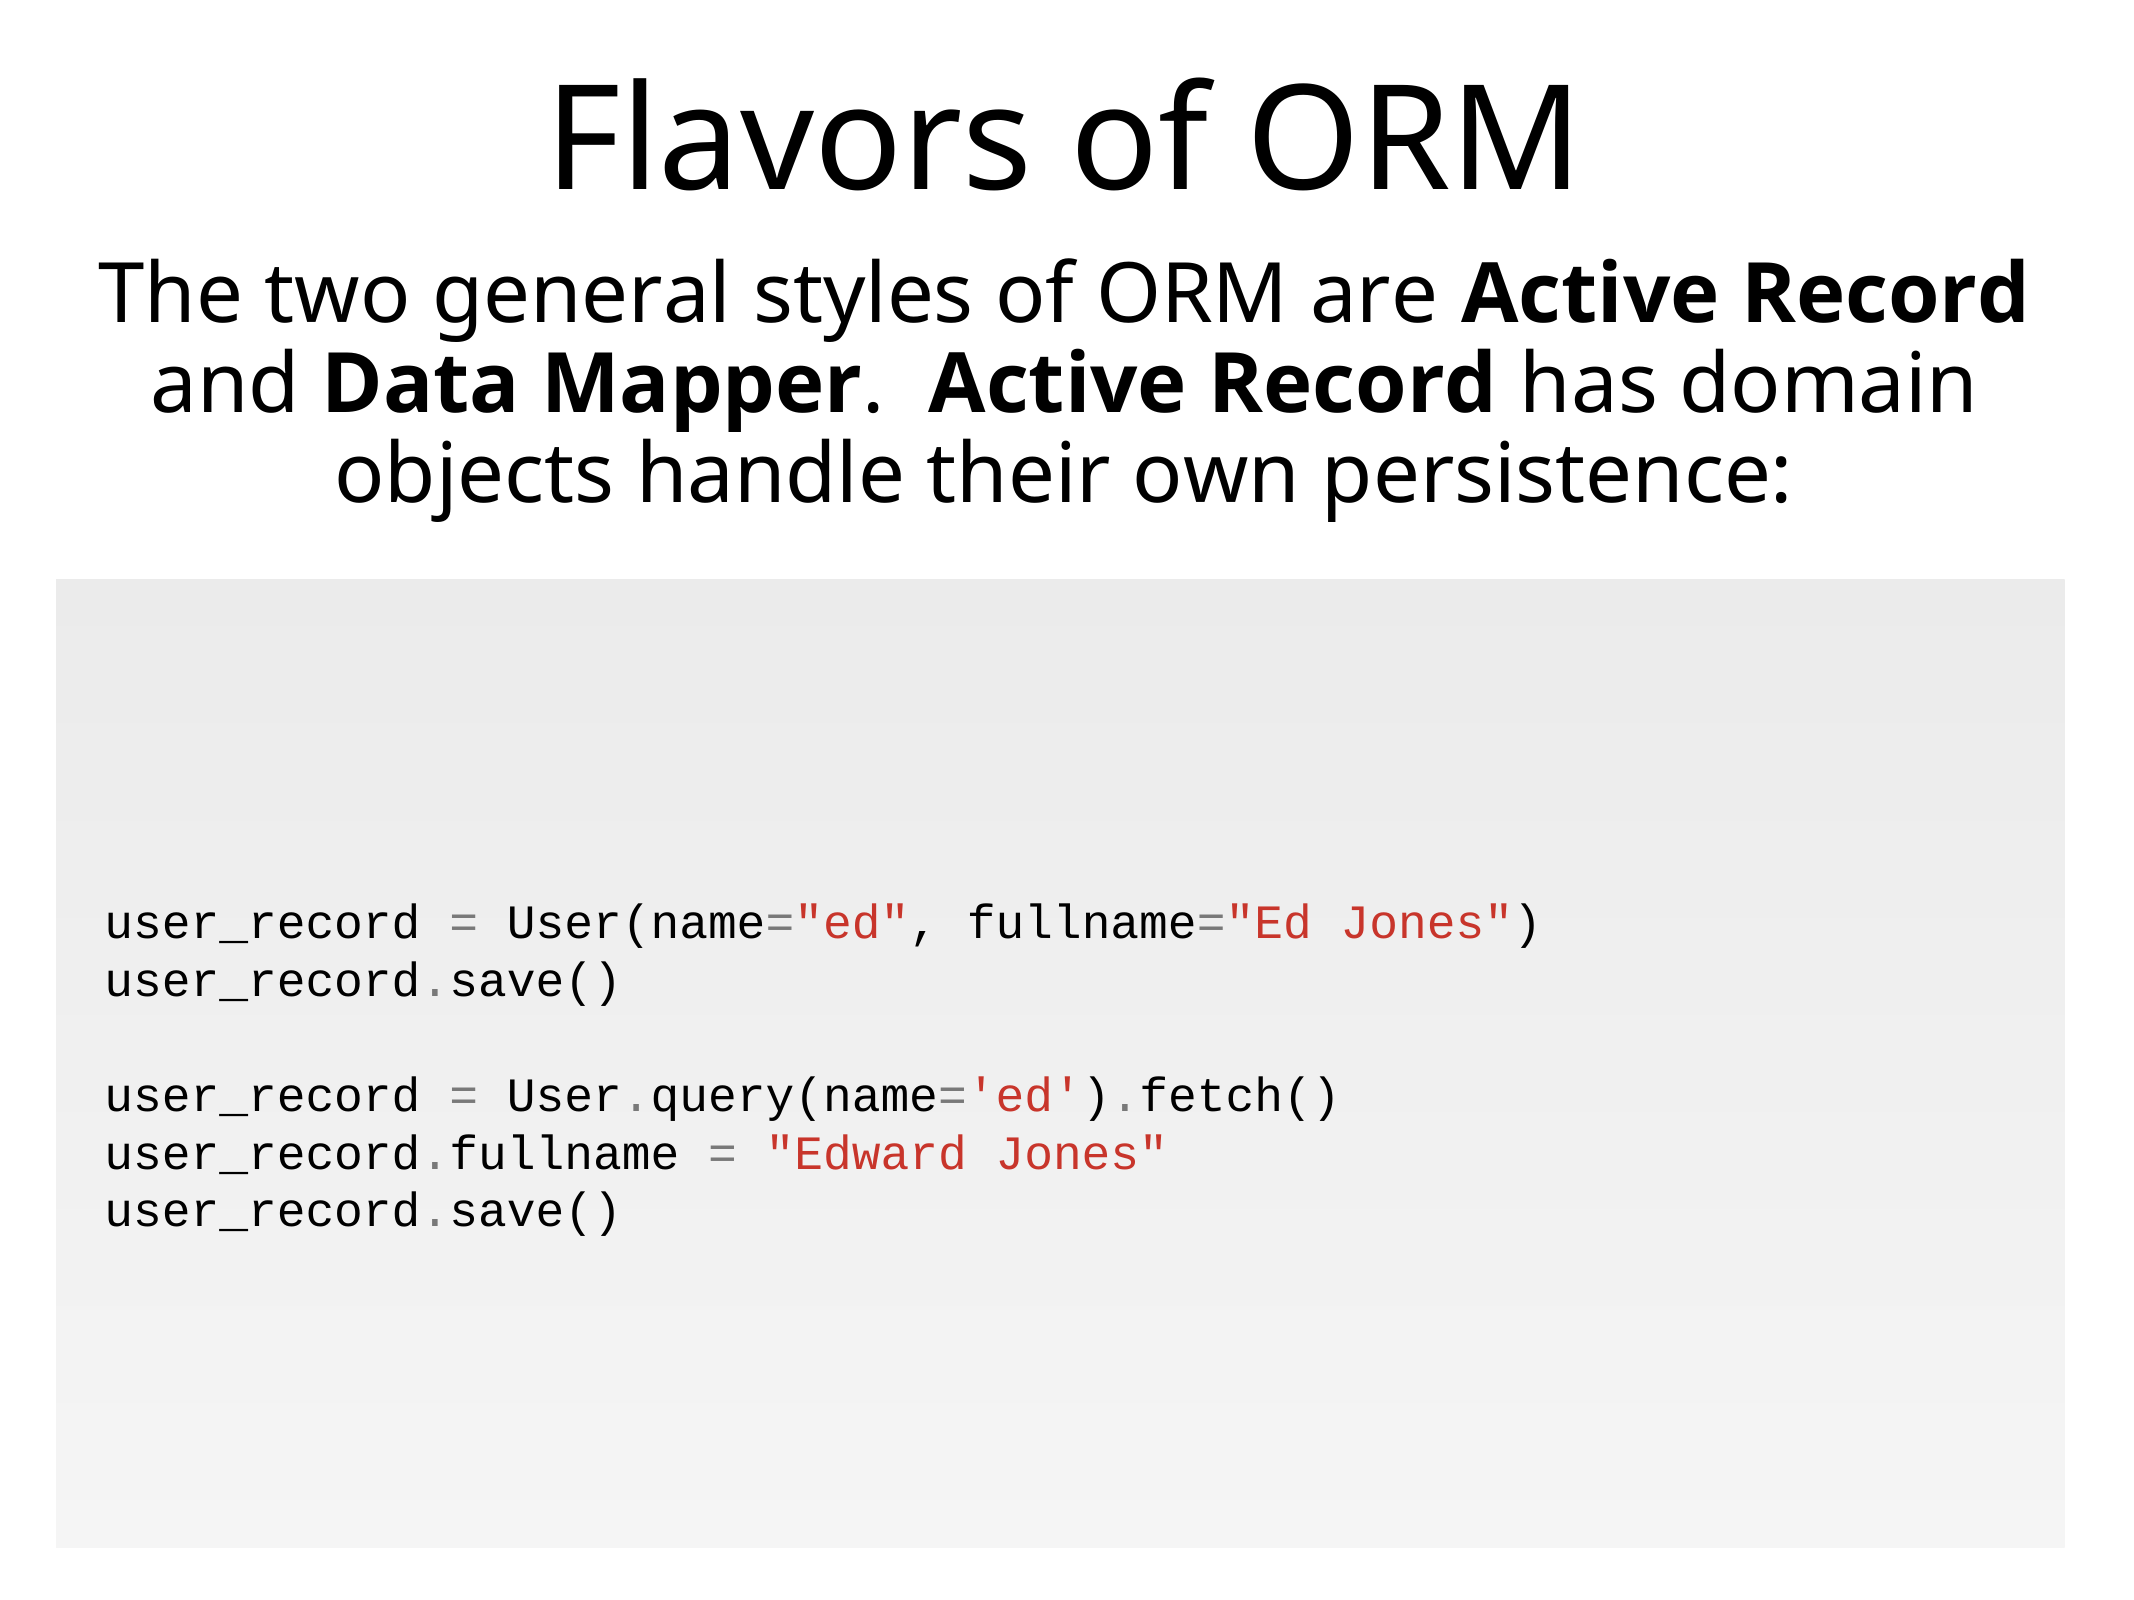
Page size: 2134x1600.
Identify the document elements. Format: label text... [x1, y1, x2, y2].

title Flavors of ORM [60, 41, 2069, 244]
list user_record = User(name="ed", fullname="Ed Jones") user_record.save() user_record = User.query(name='ed').fetch() user_record.fullname = "Edward Jones" user_record.save() [56, 579, 2065, 1548]
text_box The two general styles of ORM are Active Record and Data Mapper. Active Record has domain objects handle their own persistence: [58, 242, 2071, 529]
